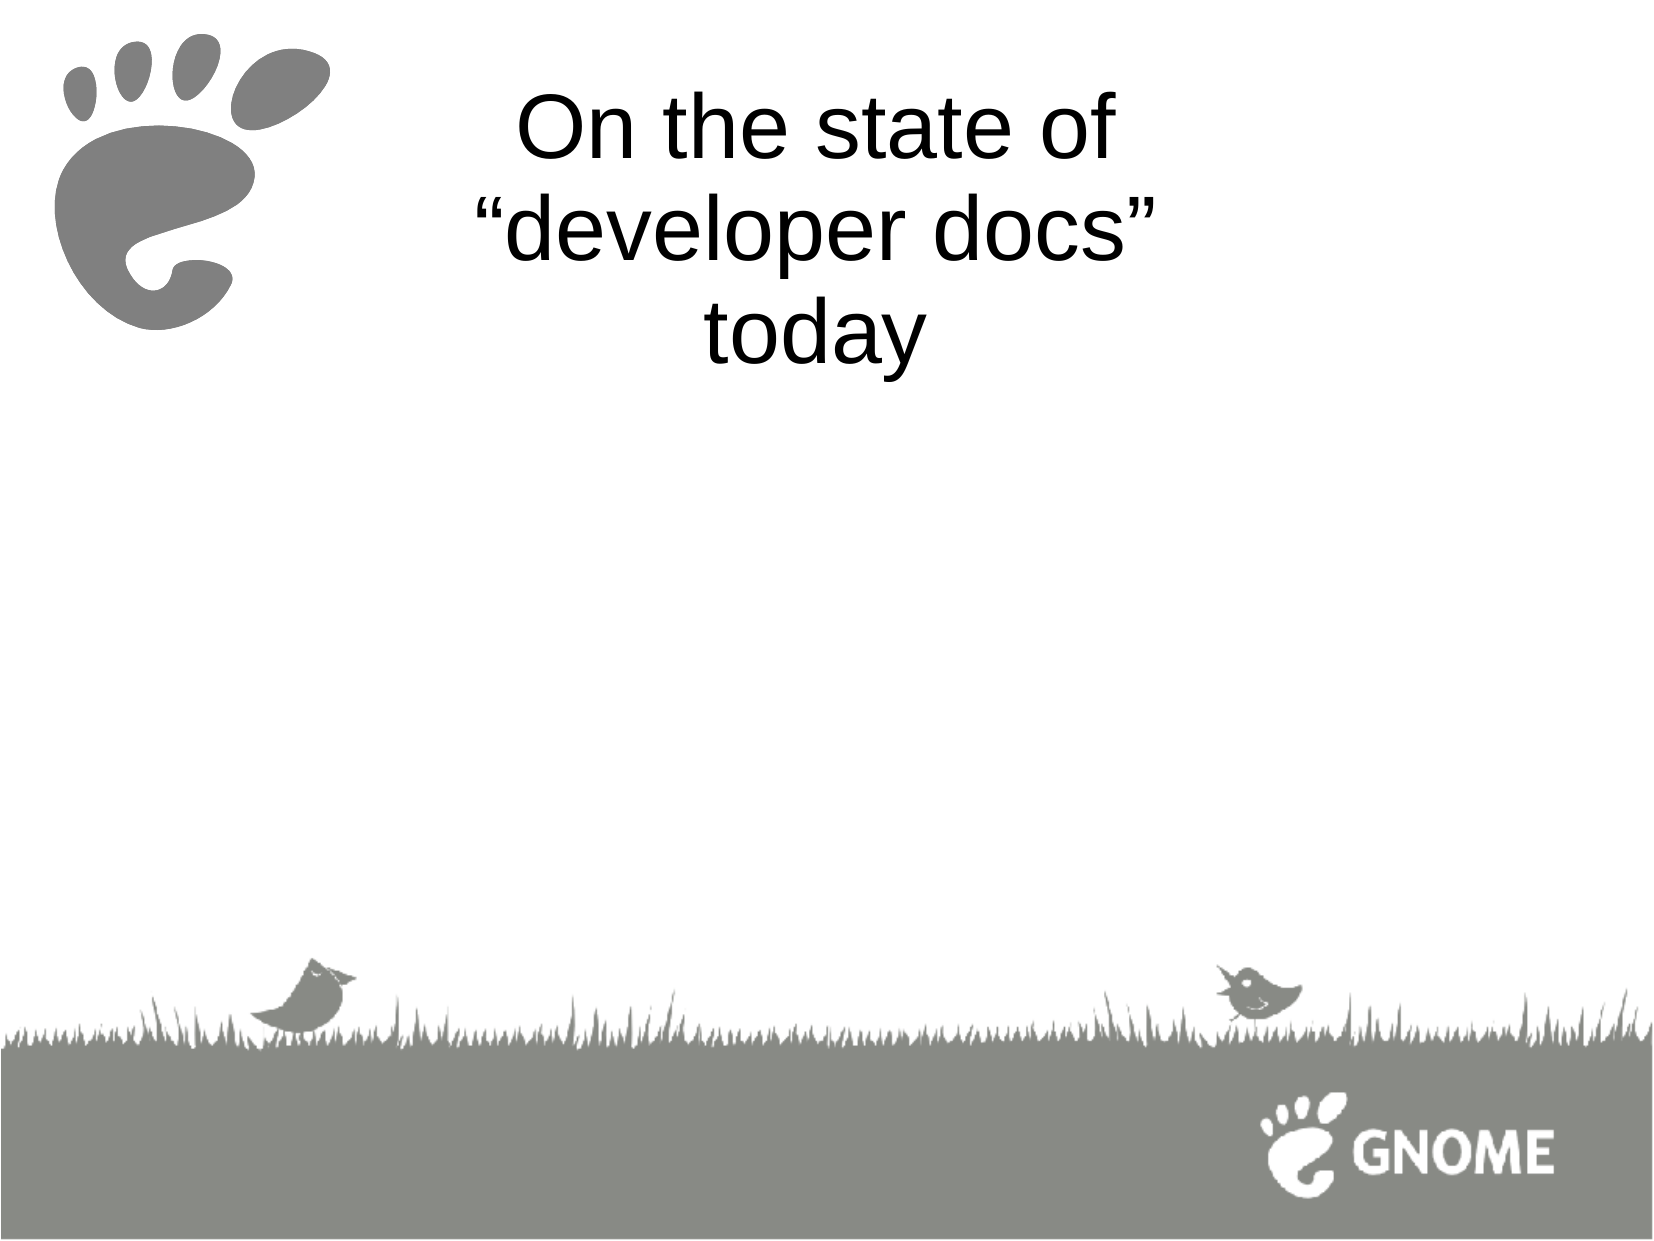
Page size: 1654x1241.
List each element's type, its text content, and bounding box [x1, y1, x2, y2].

picture [1, 0, 1654, 1241]
title On the state of “developer docs” today [71, 75, 1561, 383]
